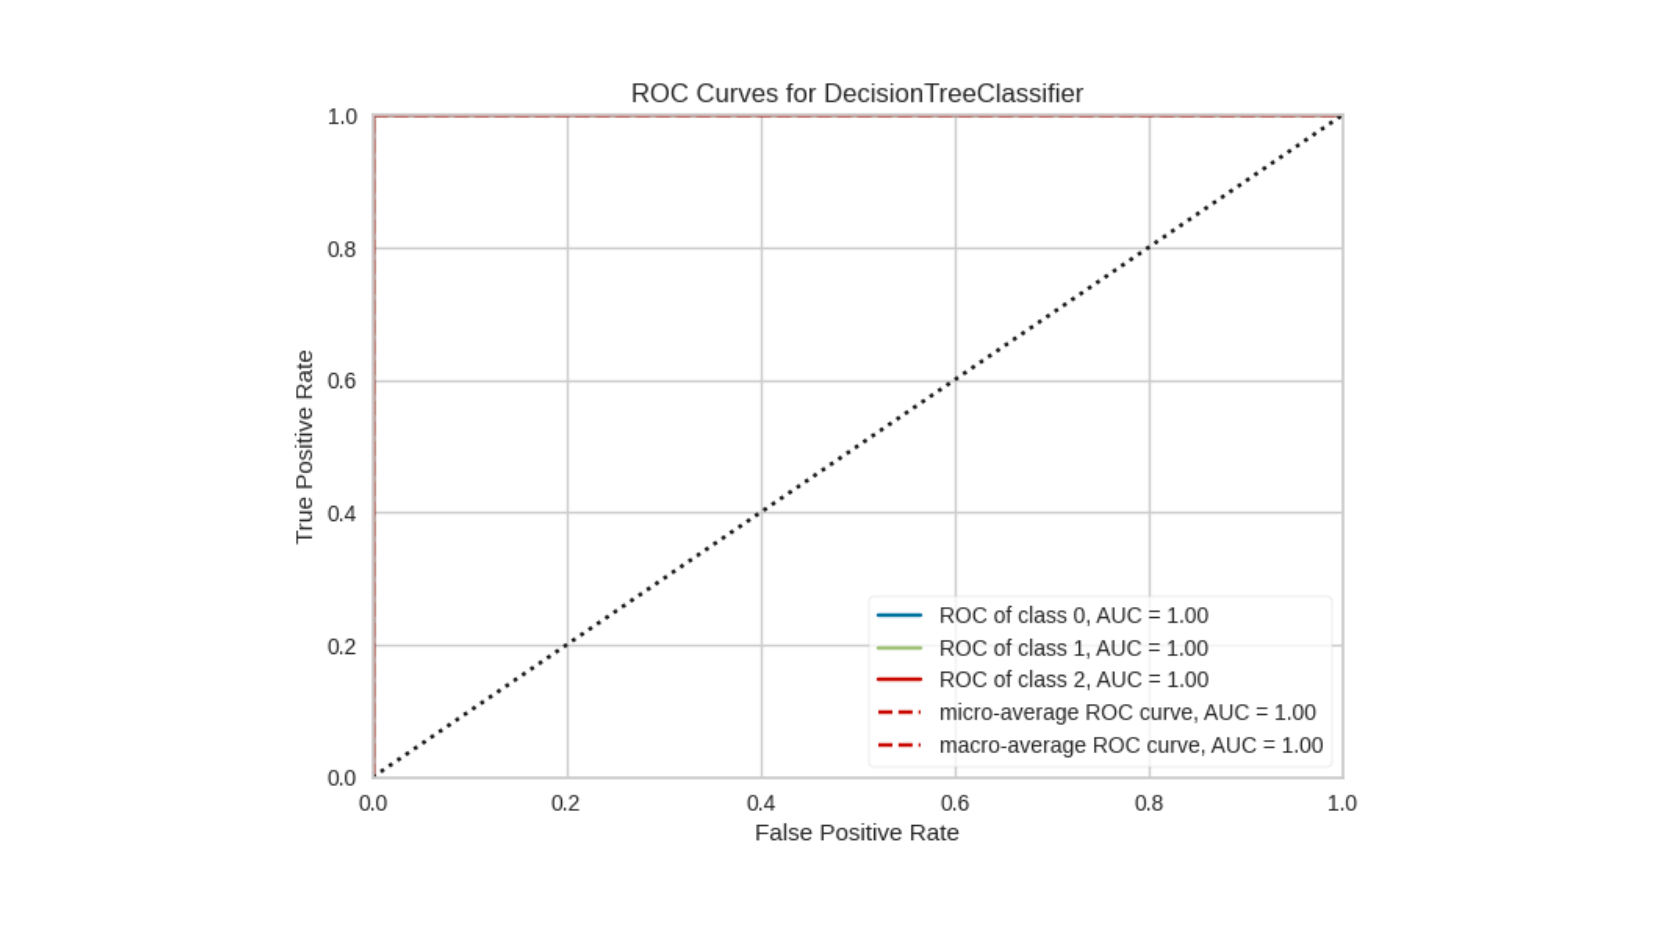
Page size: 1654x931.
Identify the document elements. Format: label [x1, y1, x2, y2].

picture [281, 68, 1373, 862]
